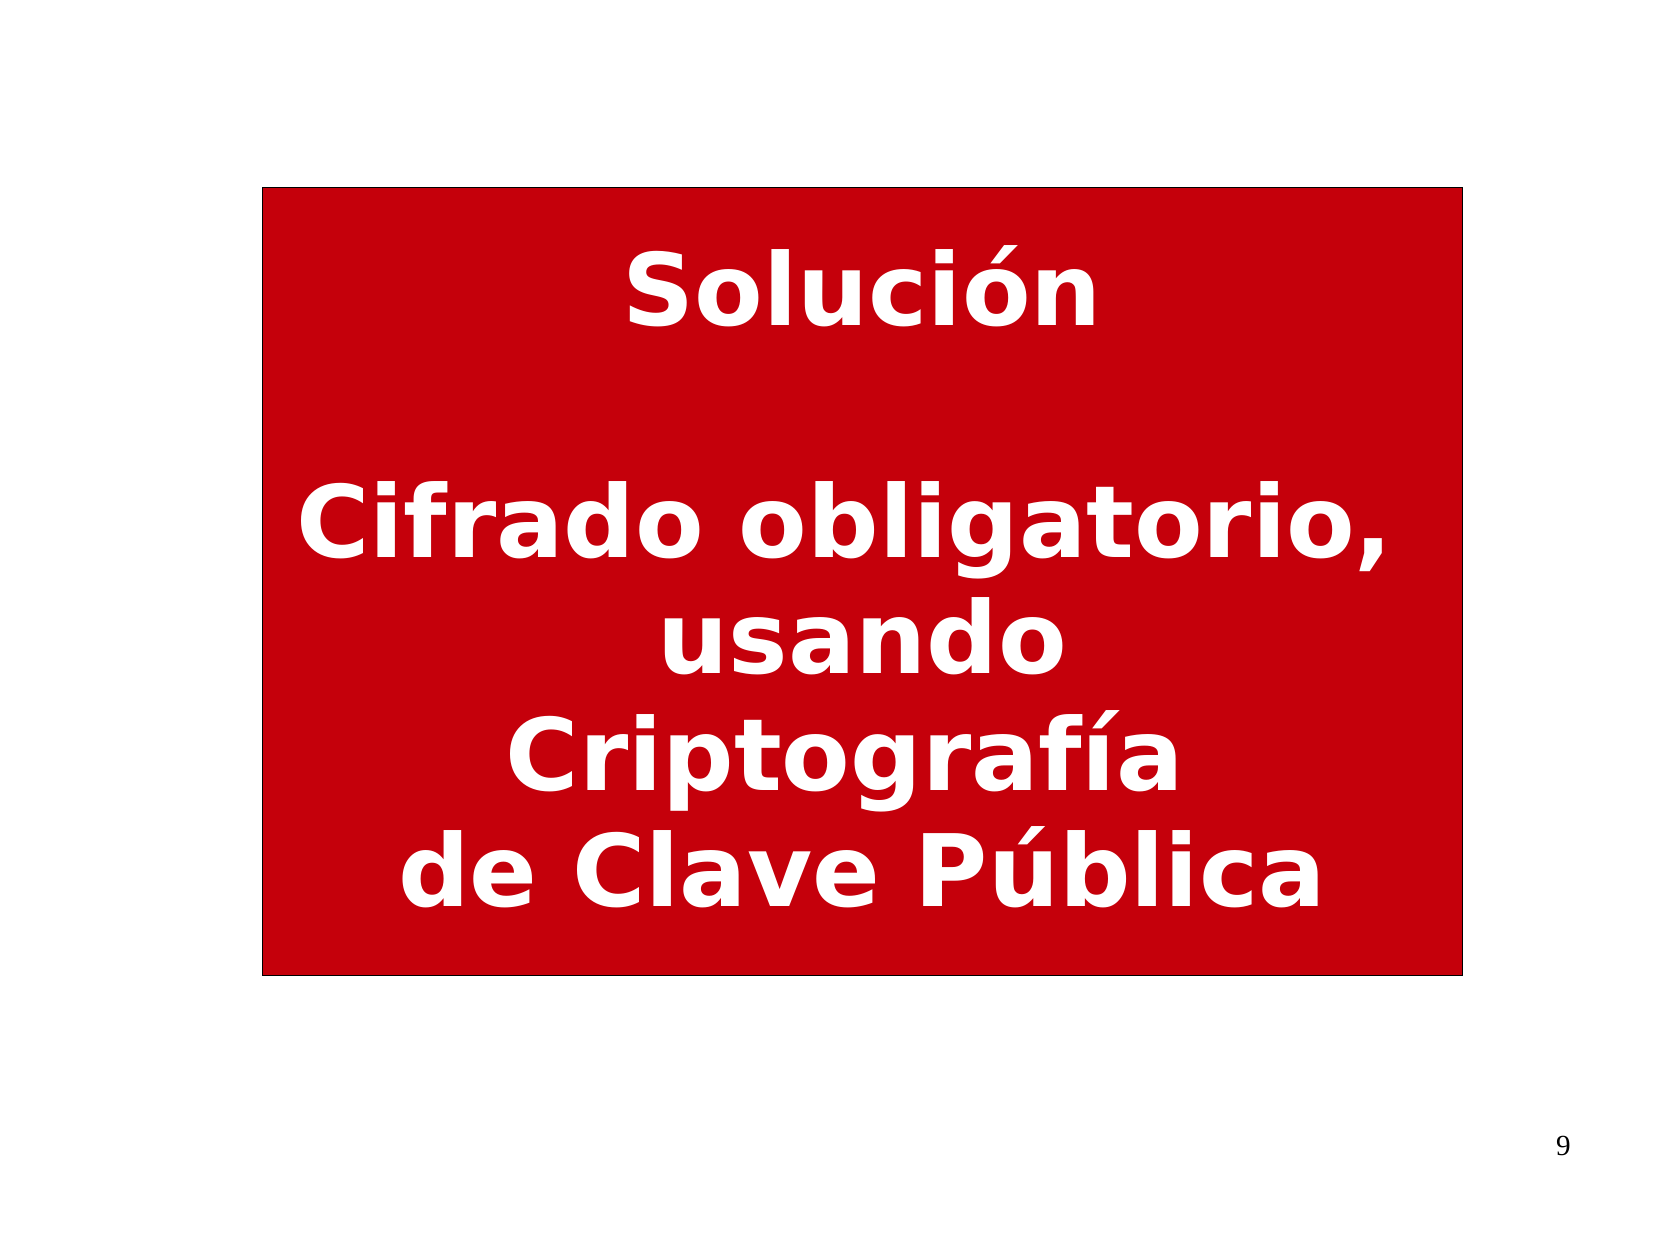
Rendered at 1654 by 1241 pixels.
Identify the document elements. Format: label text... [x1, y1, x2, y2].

text_box Solución Cifrado obligatorio, usando Criptografía de Clave Pública [262, 187, 1463, 976]
